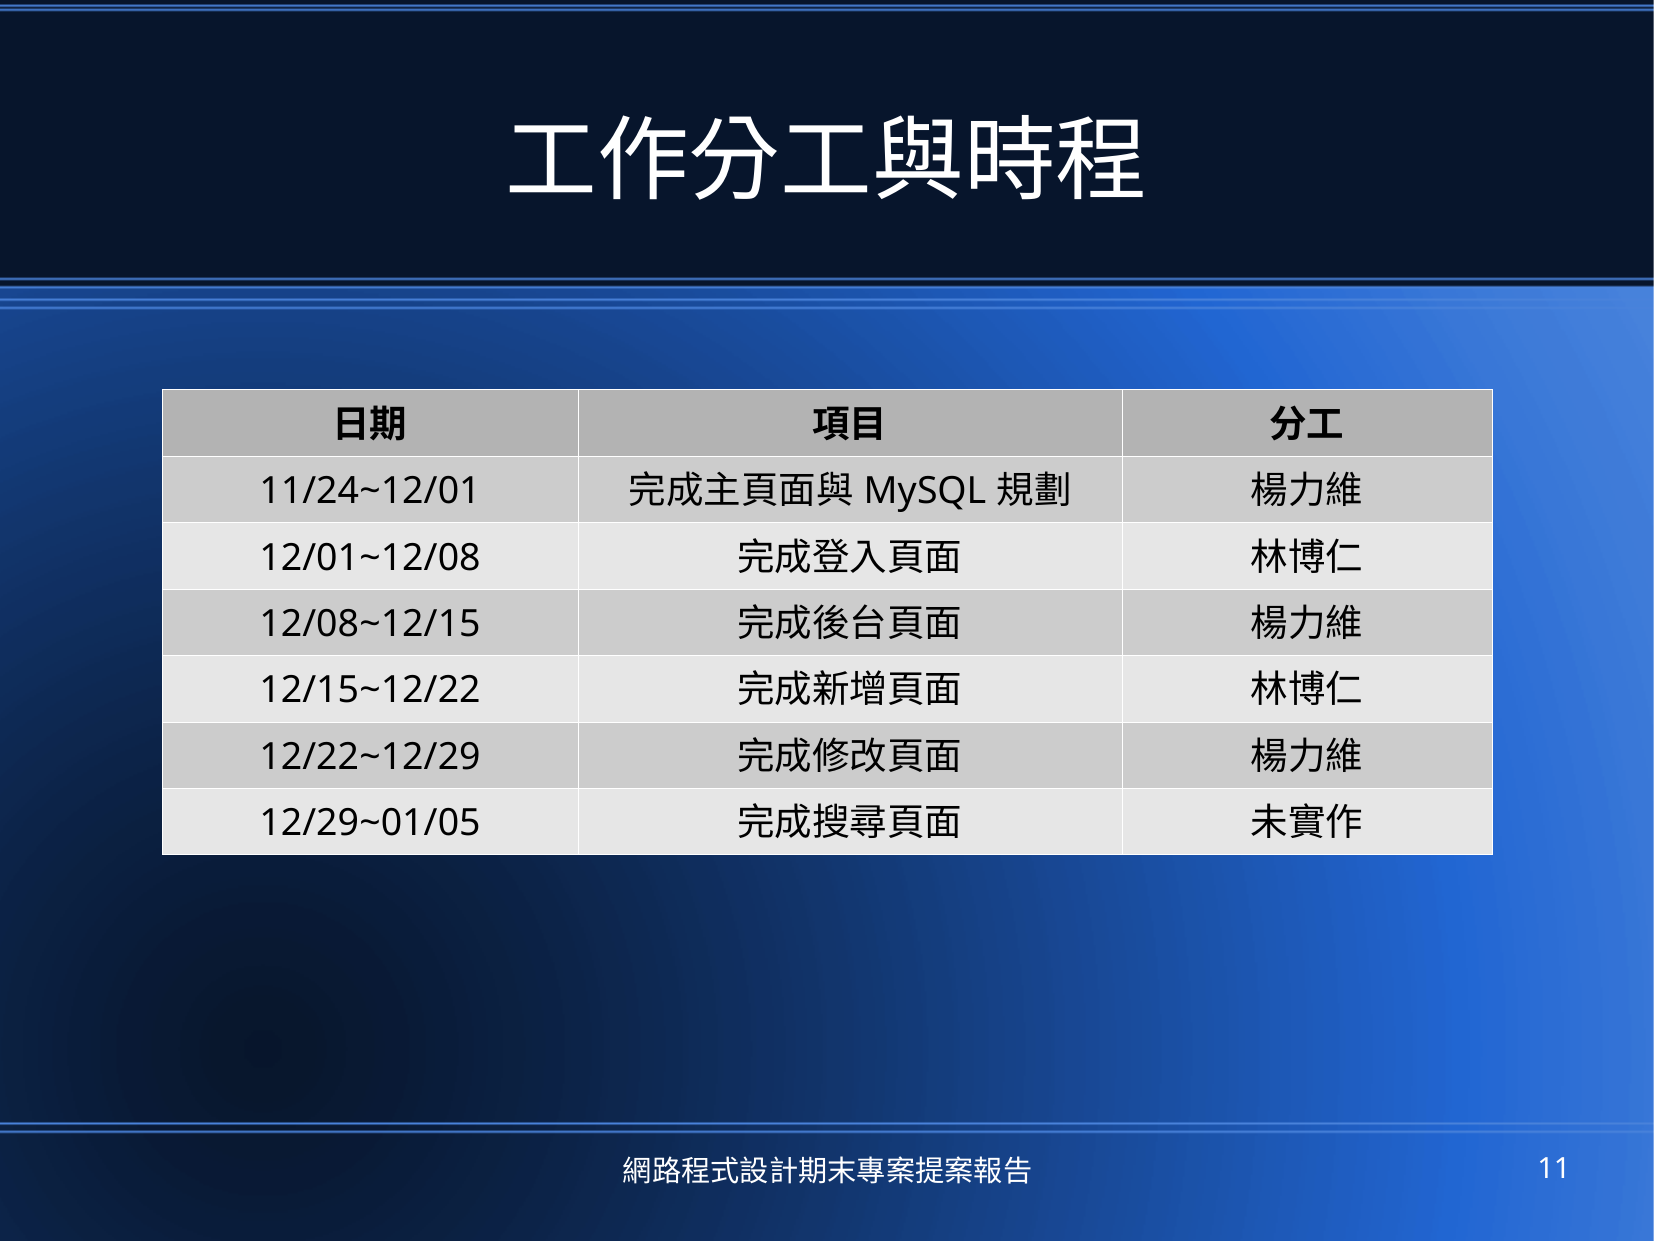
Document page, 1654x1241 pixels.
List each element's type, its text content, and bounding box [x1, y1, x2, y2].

table_cell 完成新增頁面 [579, 656, 1122, 722]
table_cell 12/29~01/05 [163, 789, 578, 854]
table_cell 林博仁 [1123, 656, 1492, 722]
table_cell 12/15~12/22 [163, 656, 578, 722]
table_cell 楊力維 [1123, 590, 1492, 655]
table_cell 完成主頁面與MySQL規劃 [579, 457, 1122, 522]
table_cell 未實作 [1123, 789, 1492, 854]
table_cell 完成搜尋頁面 [579, 789, 1122, 854]
table_cell 12/08~12/15 [163, 590, 578, 655]
table_cell 完成後台頁面 [579, 590, 1122, 655]
table_cell 林博仁 [1123, 523, 1492, 589]
table_cell 楊力維 [1123, 457, 1492, 522]
table_cell 12/22~12/29 [163, 723, 578, 788]
table_cell 楊力維 [1123, 723, 1492, 788]
table_header 日期 [163, 390, 578, 456]
title 工作分工與時程 [82, 49, 1571, 257]
table_cell 12/01~12/08 [163, 523, 578, 589]
table_header 分工 [1123, 390, 1492, 456]
picture [0, 0, 1654, 1241]
table_cell 完成修改頁面 [579, 723, 1122, 788]
table_header 項目 [579, 390, 1122, 456]
table_cell 完成登入頁面 [579, 523, 1122, 589]
table_cell 11/24~12/01 [163, 457, 578, 522]
